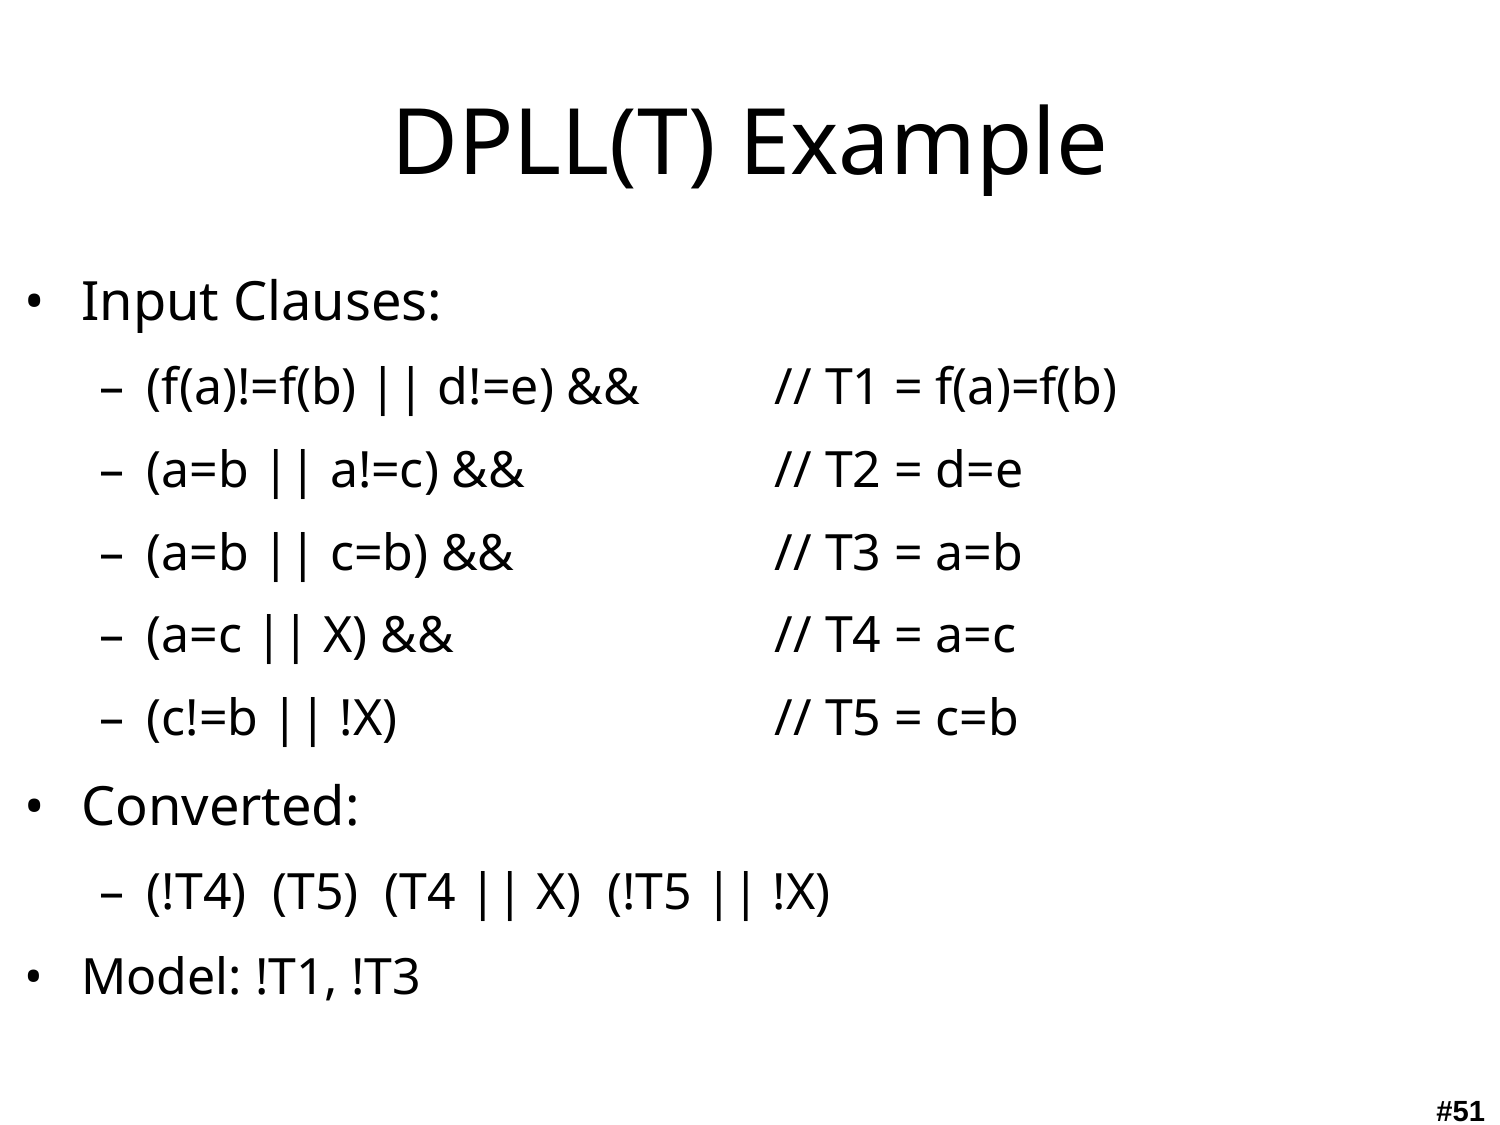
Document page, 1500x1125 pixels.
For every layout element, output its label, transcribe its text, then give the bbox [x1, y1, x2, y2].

list Input Clauses: (f(a)!=f(b) || d!=e) && // T1 = f(a)=f(b) (a=b || a!=c) && // T2 = d=e (a=b || c=b) && // T3 = a=b (a=c || X) && // T4 = a=c (c!=b || !X) // T5 = c=b Converted: (!T4) (T5) (T4 || X) (!T5 || !X) Model: !T1, !T3 [24, 262, 1476, 1101]
title DPLL(T) Example [24, 45, 1476, 233]
